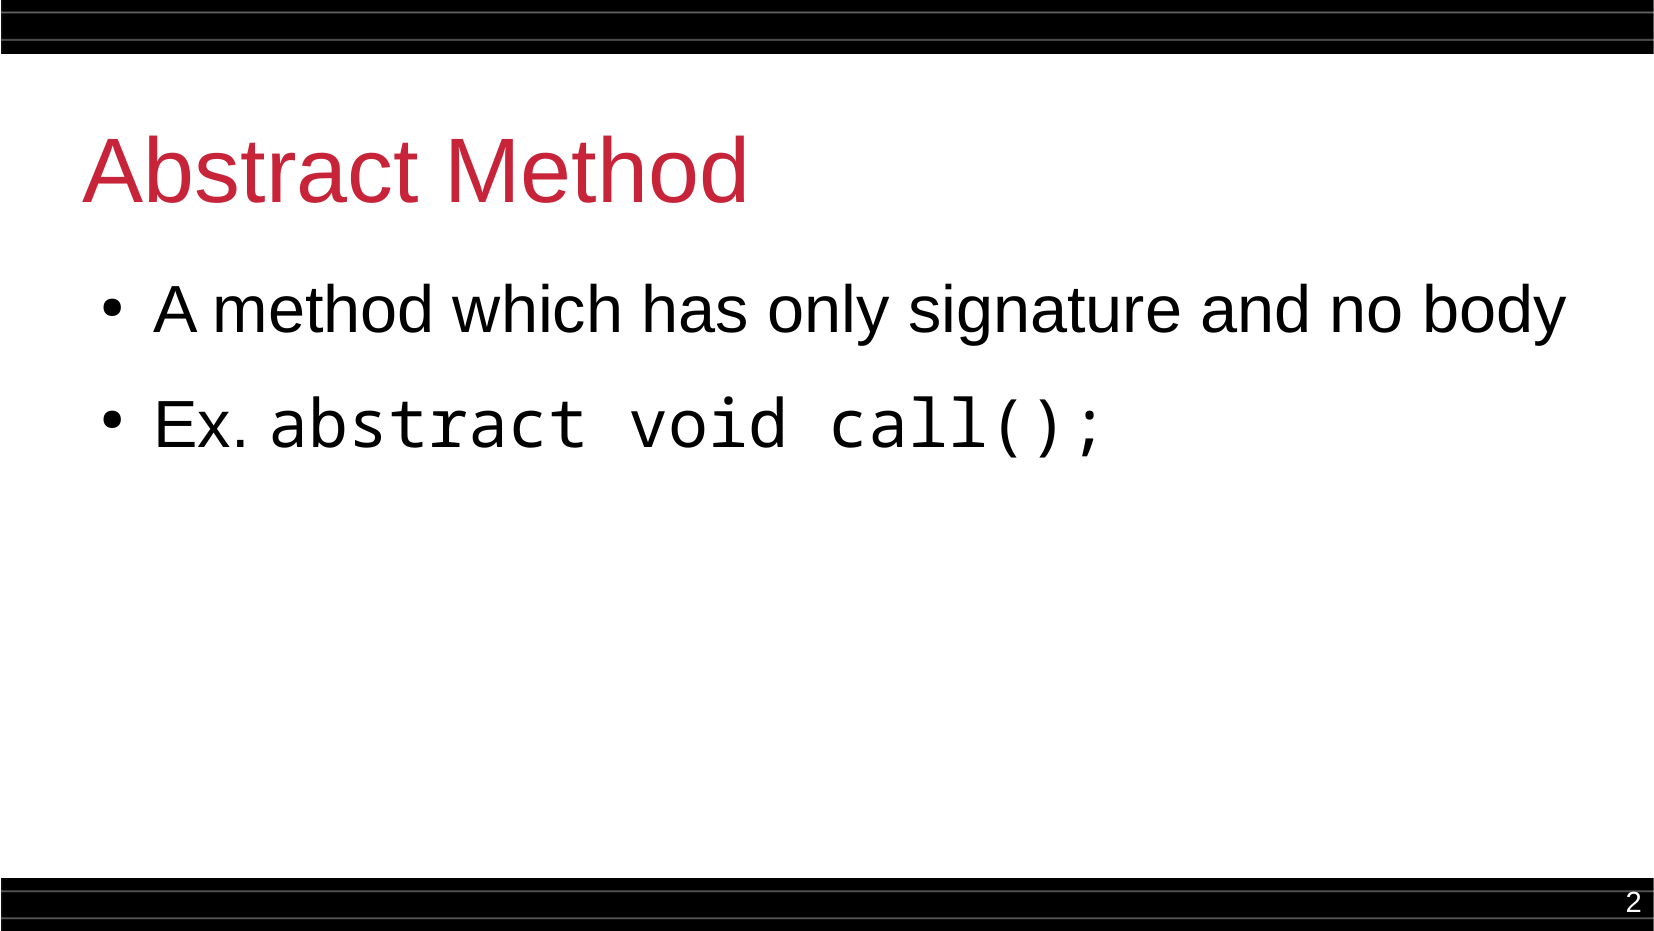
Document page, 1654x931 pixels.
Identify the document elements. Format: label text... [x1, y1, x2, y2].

picture [1, 0, 1654, 54]
list A method which has only signature and no body Ex. abstract void call(); [82, 271, 1571, 851]
title Abstract Method [82, 92, 1571, 249]
picture [1, 878, 1654, 931]
